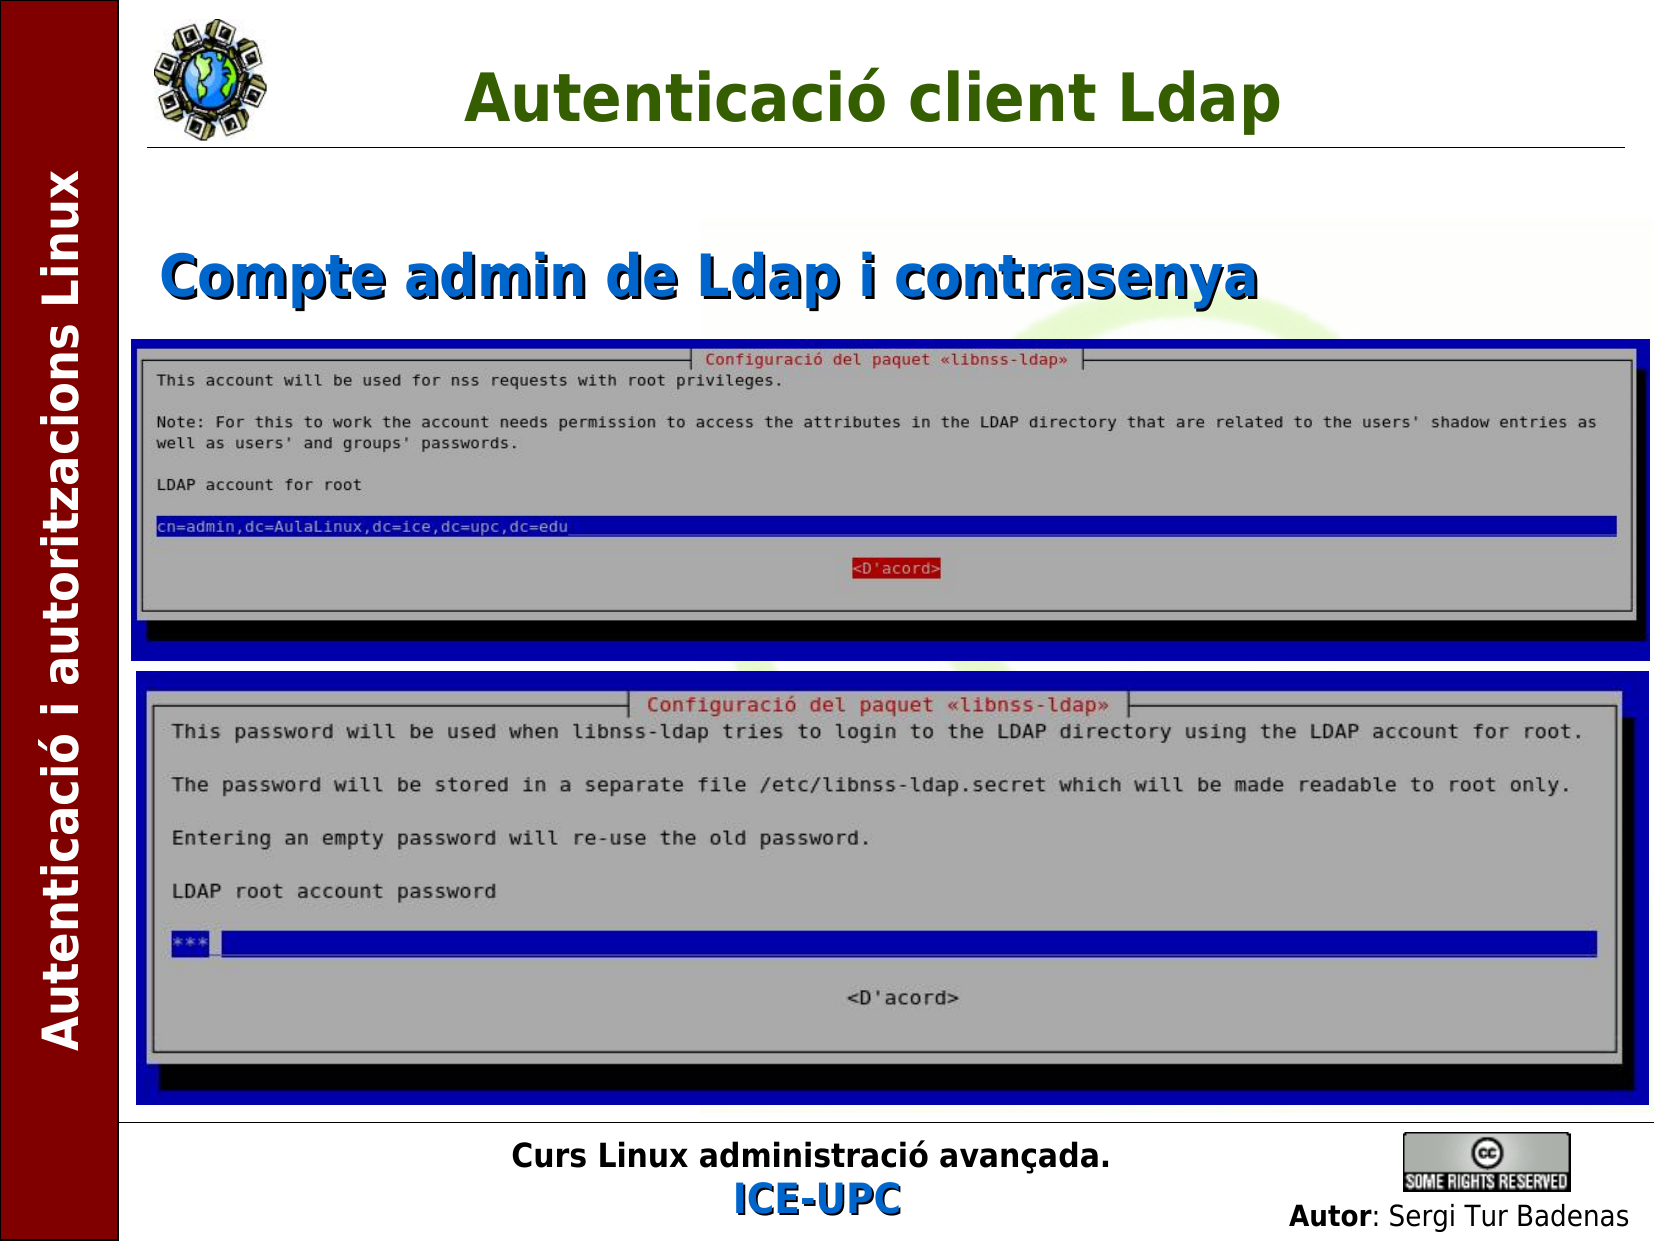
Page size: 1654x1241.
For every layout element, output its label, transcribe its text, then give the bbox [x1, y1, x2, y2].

picture [1403, 1132, 1571, 1192]
list Compte admin de Ldap i contrasenya [141, 242, 1630, 339]
picture [131, 217, 1654, 1113]
title Autenticació client Ldap [129, 56, 1619, 141]
list Compte admin de Ldap i contrasenya [141, 661, 1630, 671]
picture [154, 19, 268, 56]
